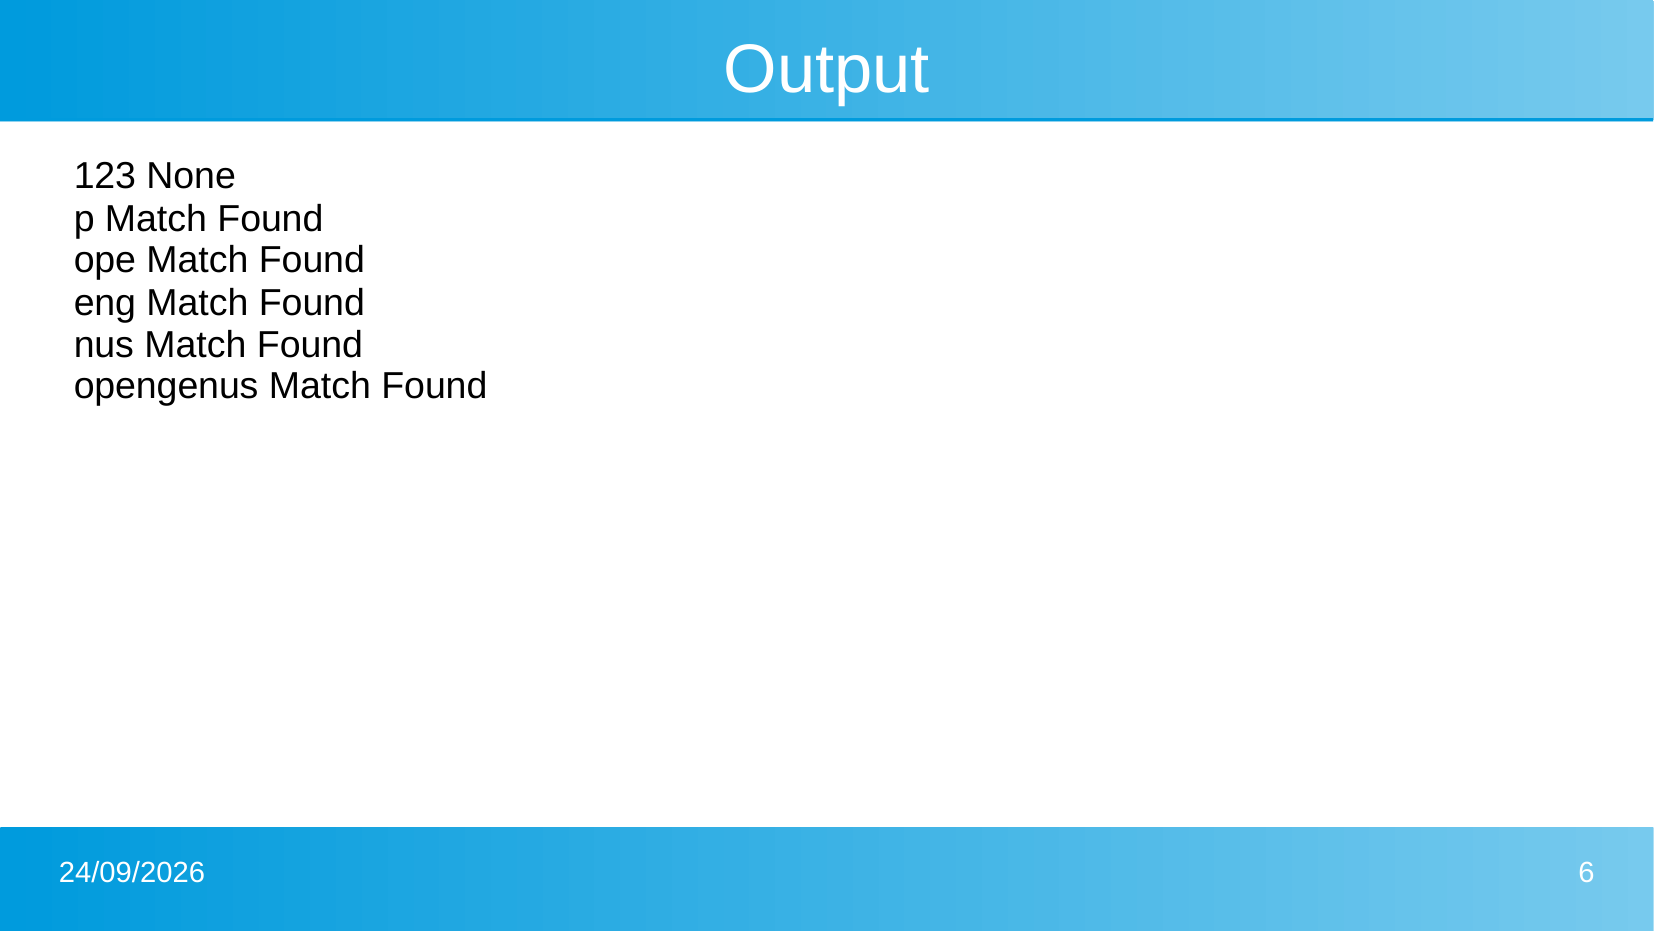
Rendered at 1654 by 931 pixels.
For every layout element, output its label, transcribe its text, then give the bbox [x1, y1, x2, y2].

title Output [59, 29, 1595, 108]
text_box 123 None p Match Found ope Match Found eng Match Found nus Match Found opengenus Match Found [59, 147, 945, 532]
